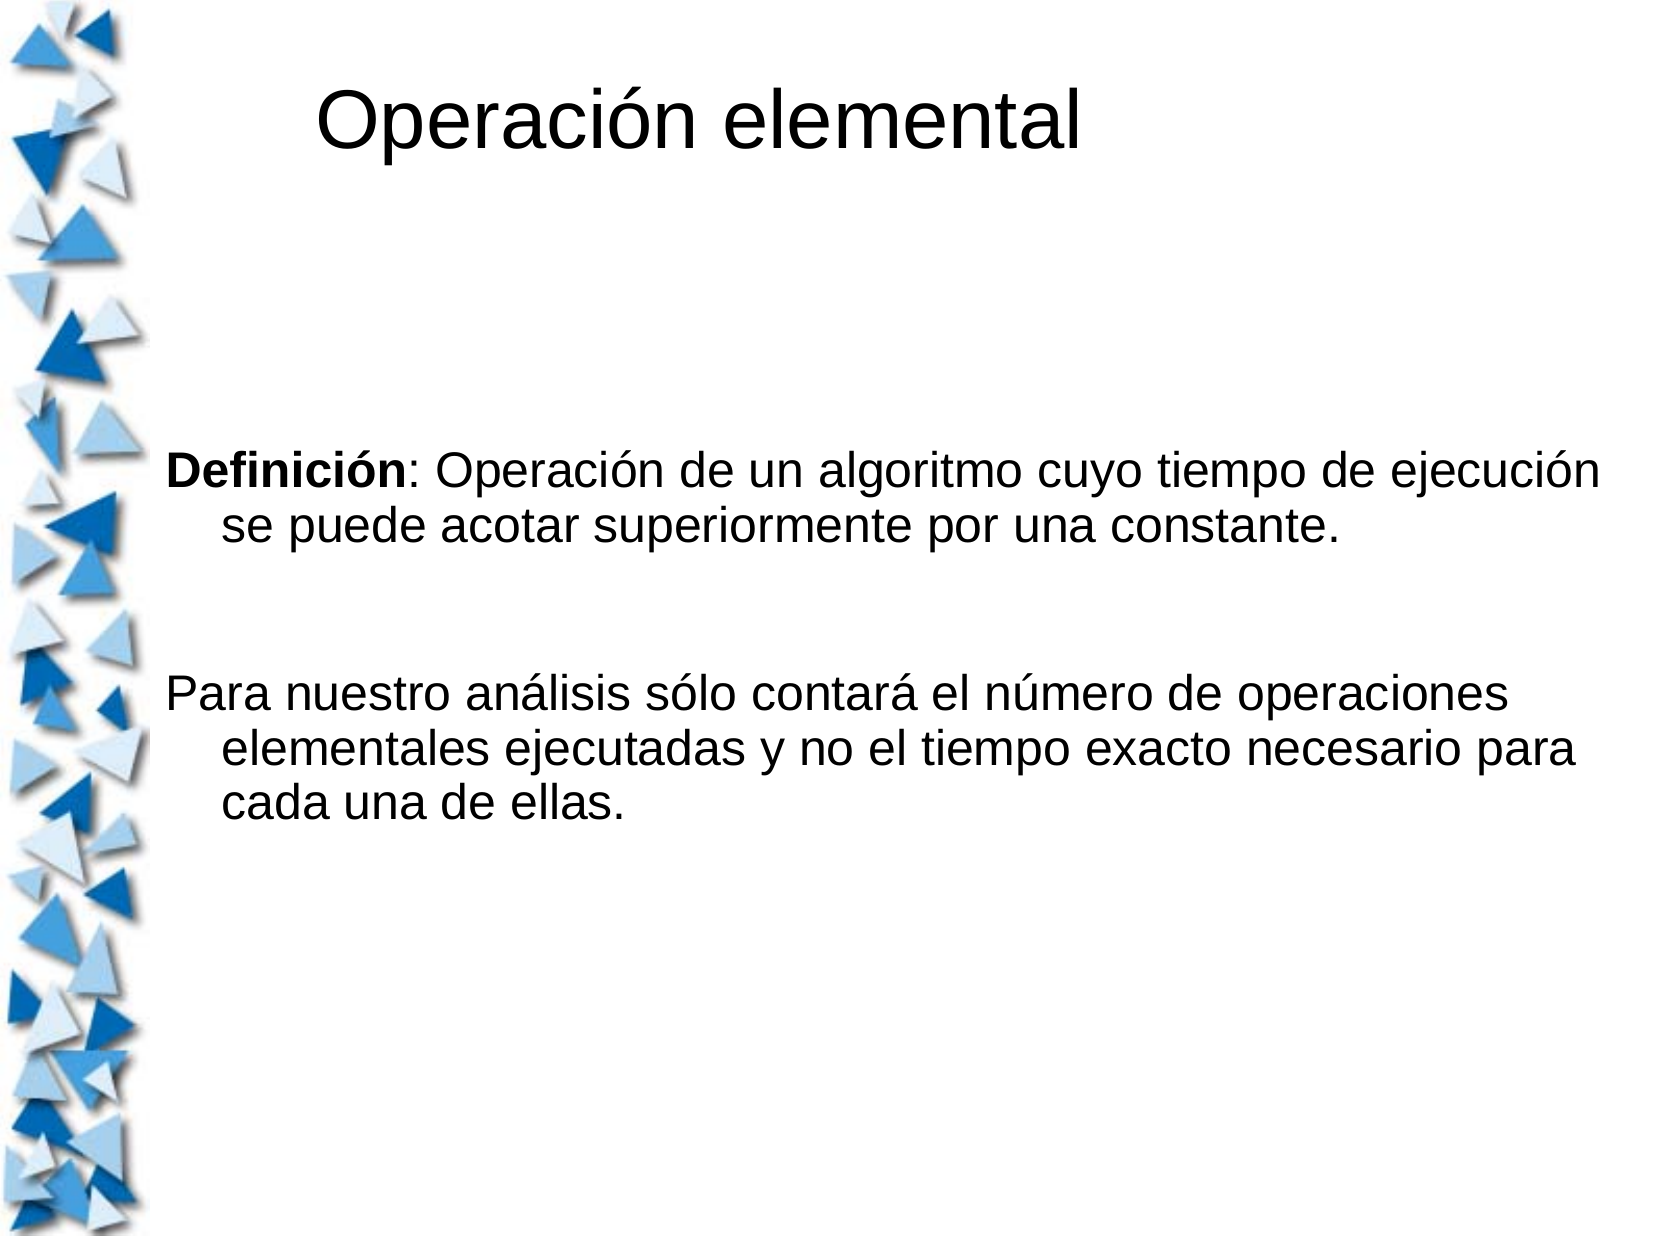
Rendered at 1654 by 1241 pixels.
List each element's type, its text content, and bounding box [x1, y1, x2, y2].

list Definición: Operación de un algoritmo cuyo tiempo de ejecución se puede acotar superiormente por una constante. Para nuestro análisis sólo contará el número de operaciones elementales ejecutadas y no el tiempo exacto necesario para cada una de ellas. [165, 442, 1654, 916]
title Operación elemental [315, 49, 1571, 192]
picture [0, 0, 150, 1236]
